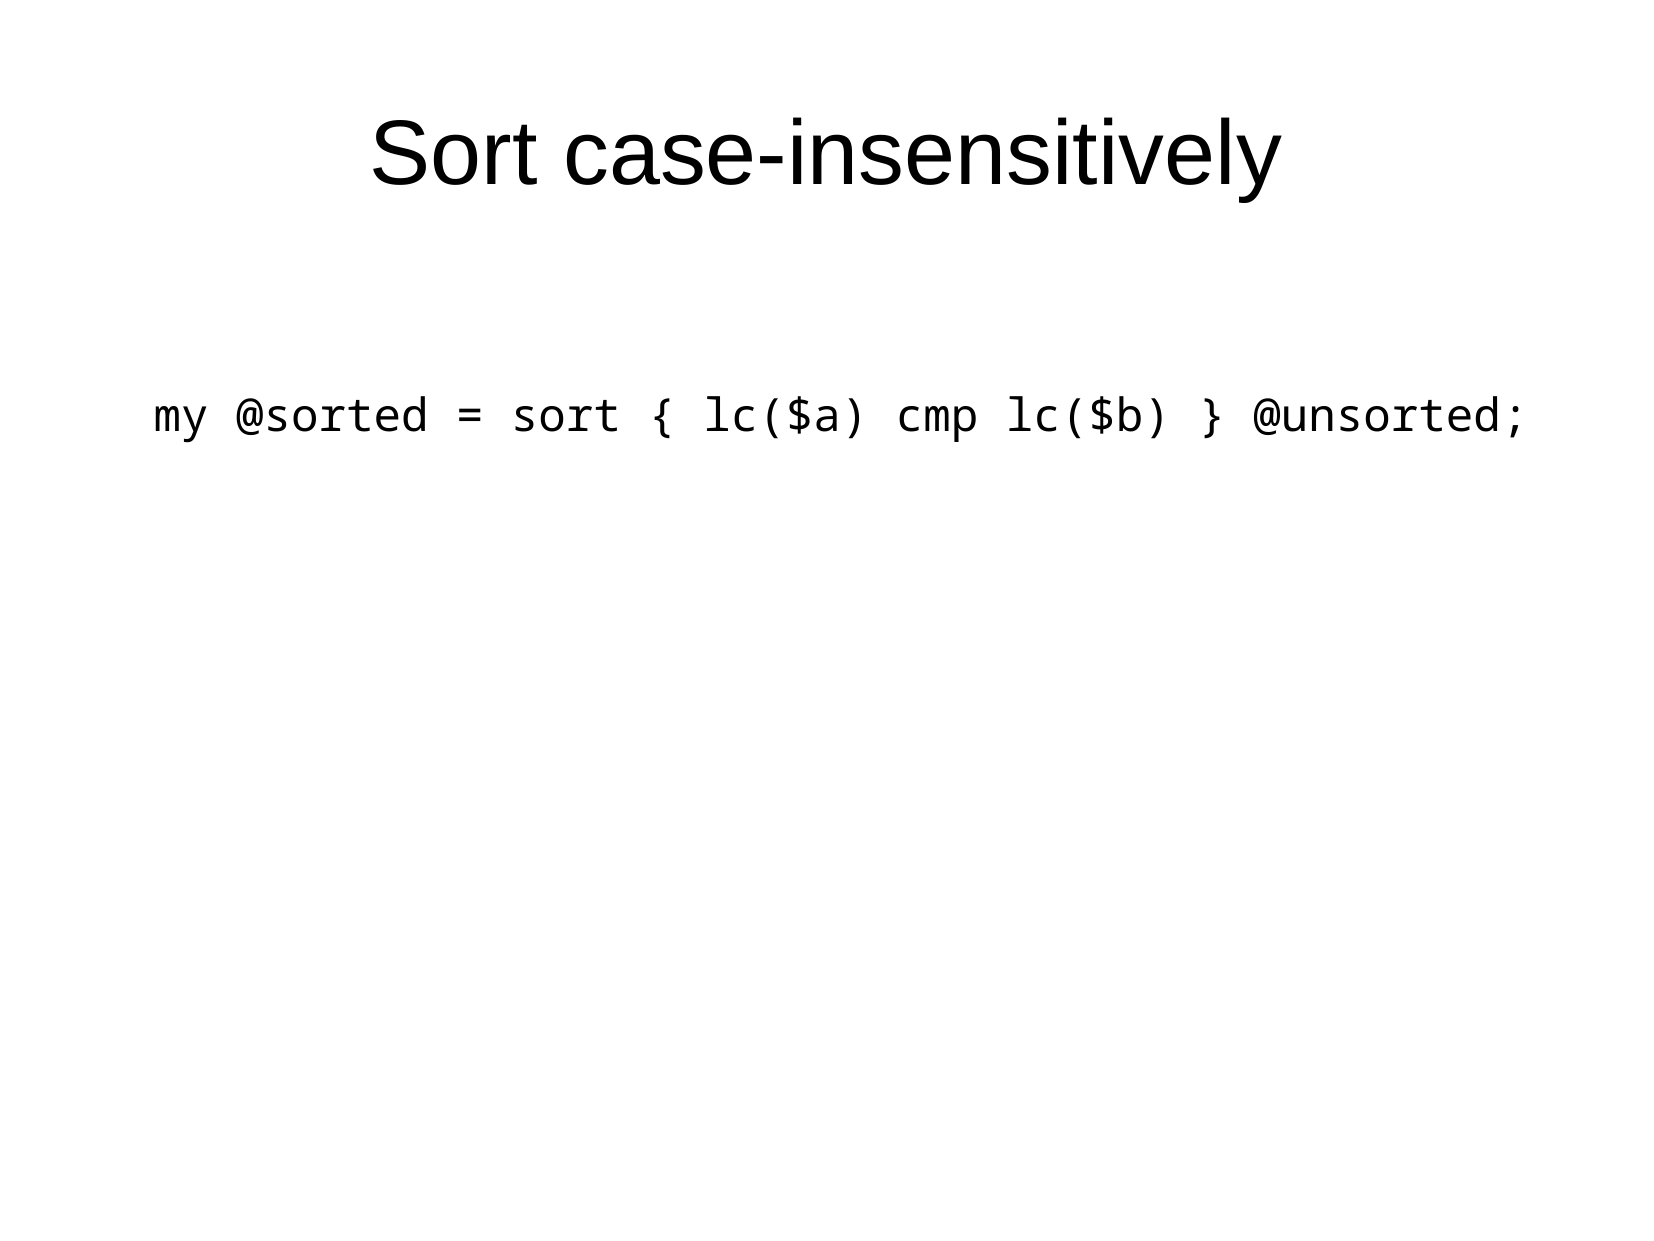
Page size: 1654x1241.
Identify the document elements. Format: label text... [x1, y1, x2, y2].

list my @sorted = sort { lc($a) cmp lc($b) } @unsorted; [82, 290, 1571, 1010]
title Sort case-insensitively [82, 49, 1571, 257]
